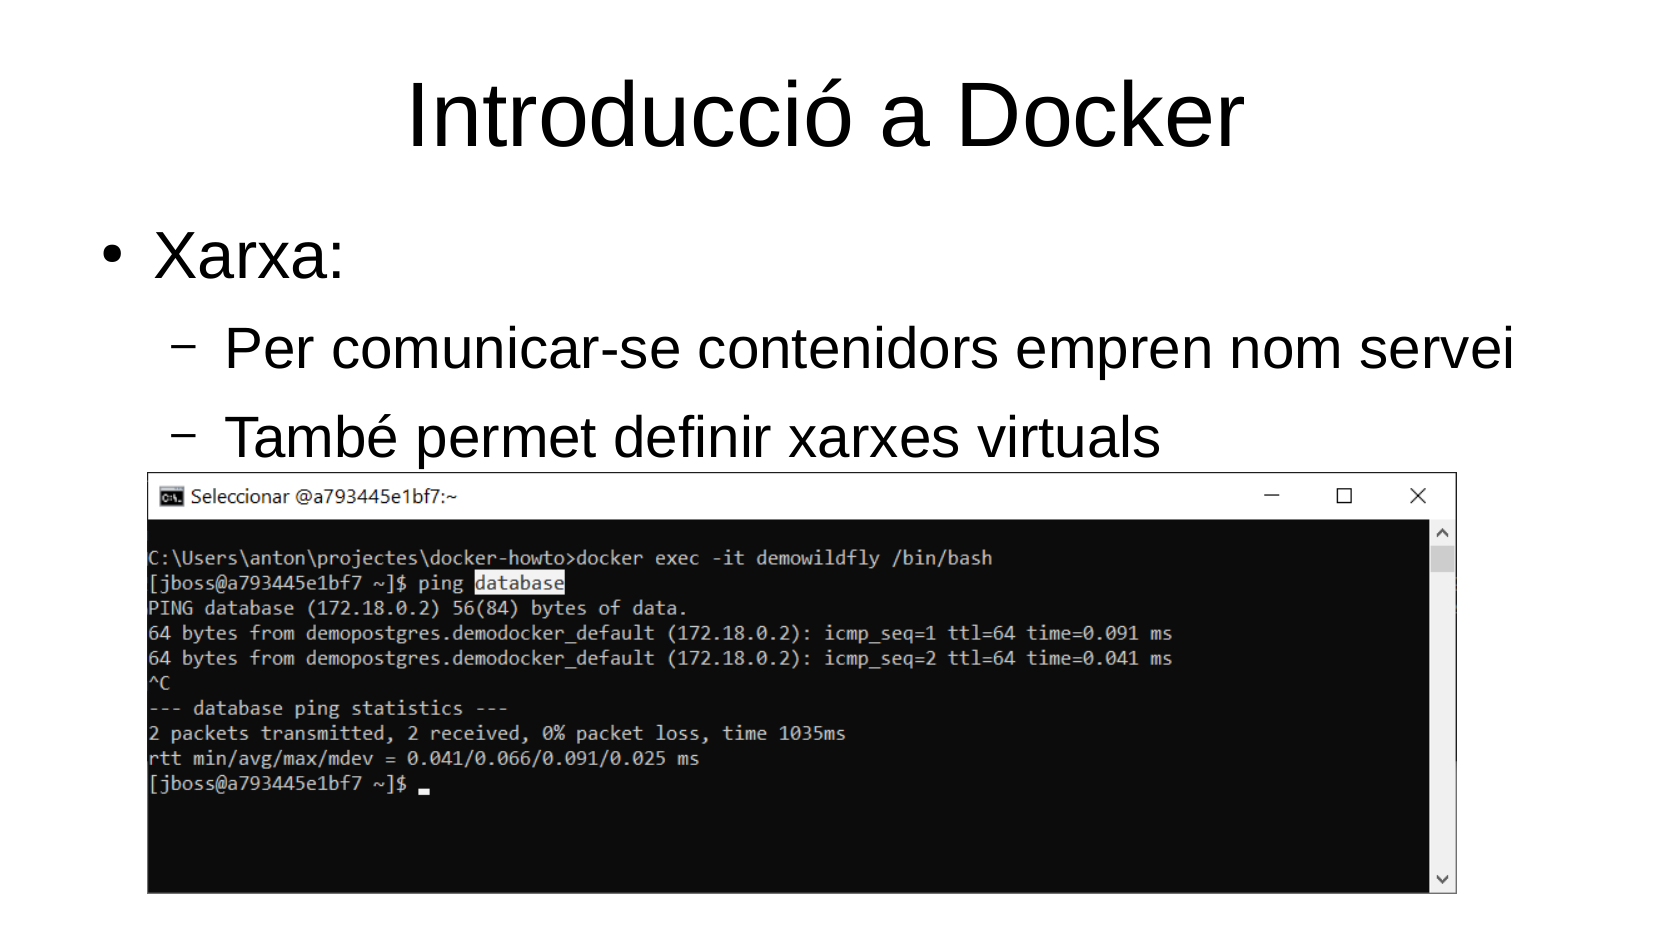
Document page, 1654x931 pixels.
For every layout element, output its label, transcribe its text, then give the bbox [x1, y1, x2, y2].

picture [147, 472, 1457, 894]
list Xarxa: Per comunicar-se contenidors empren nom servei També permet definir xarxes virtuals [82, 217, 1571, 758]
title Introducció a Docker [82, 37, 1571, 193]
